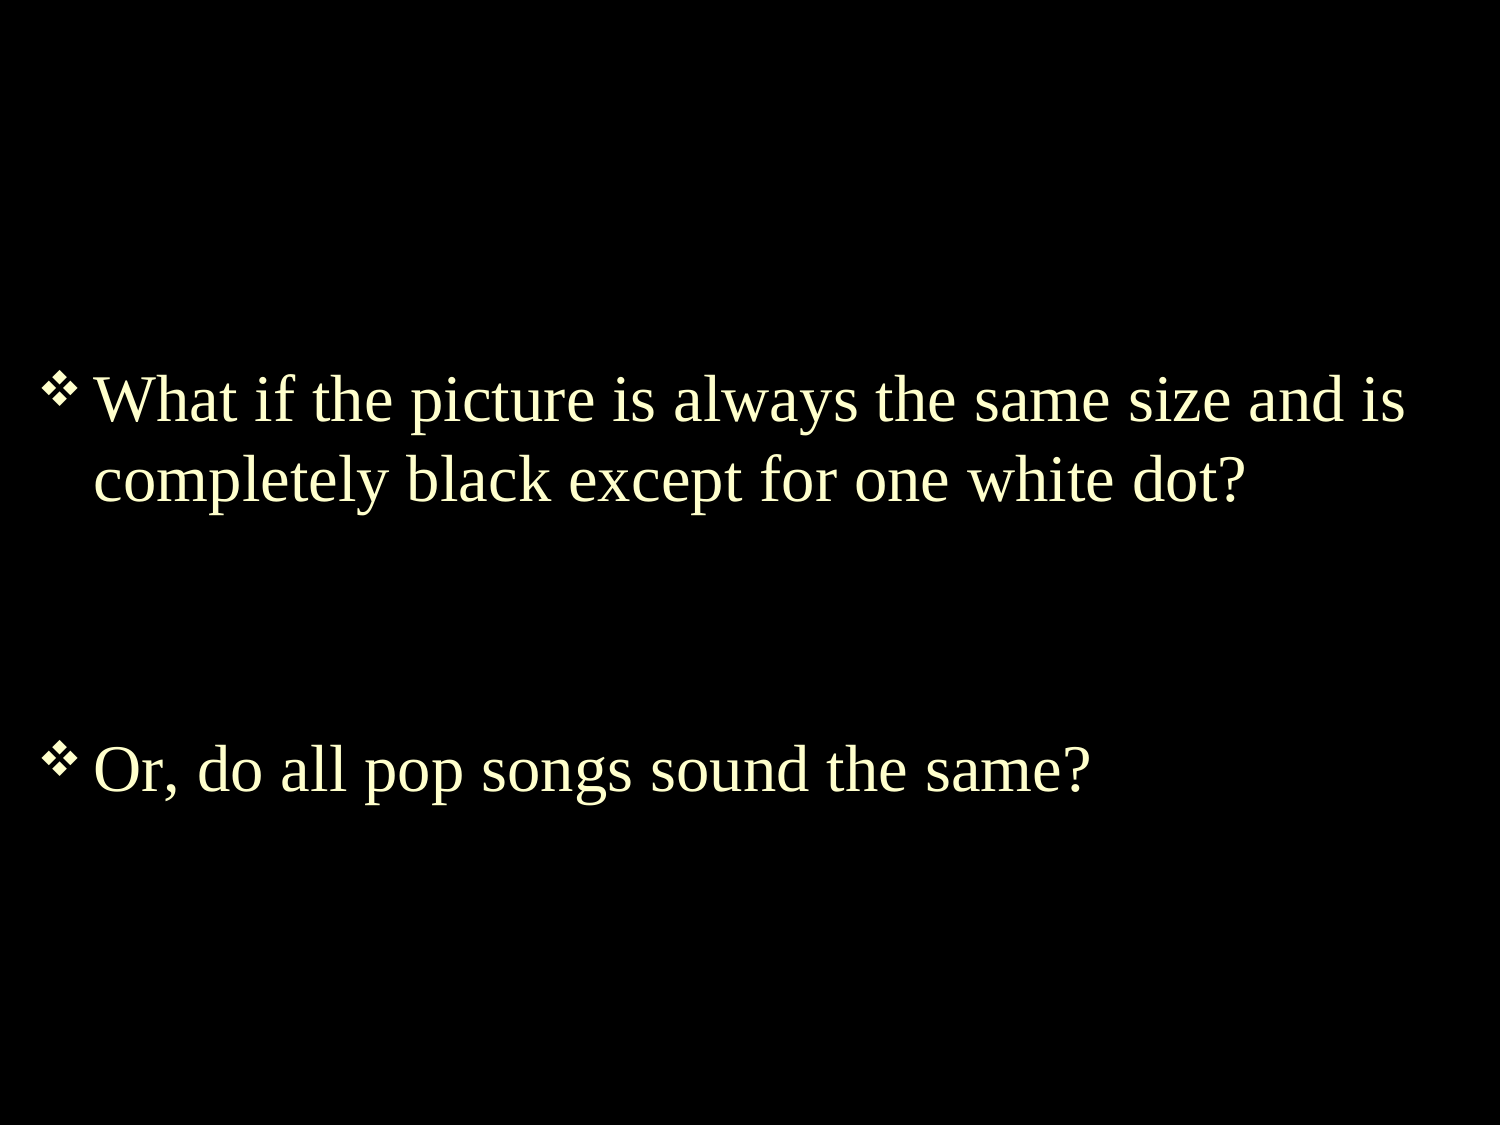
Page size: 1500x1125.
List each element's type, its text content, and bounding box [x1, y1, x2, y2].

list What if the picture is always the same size and is completely black except for one white dot? Or, do all pop songs sound the same? [22, 347, 1482, 1090]
